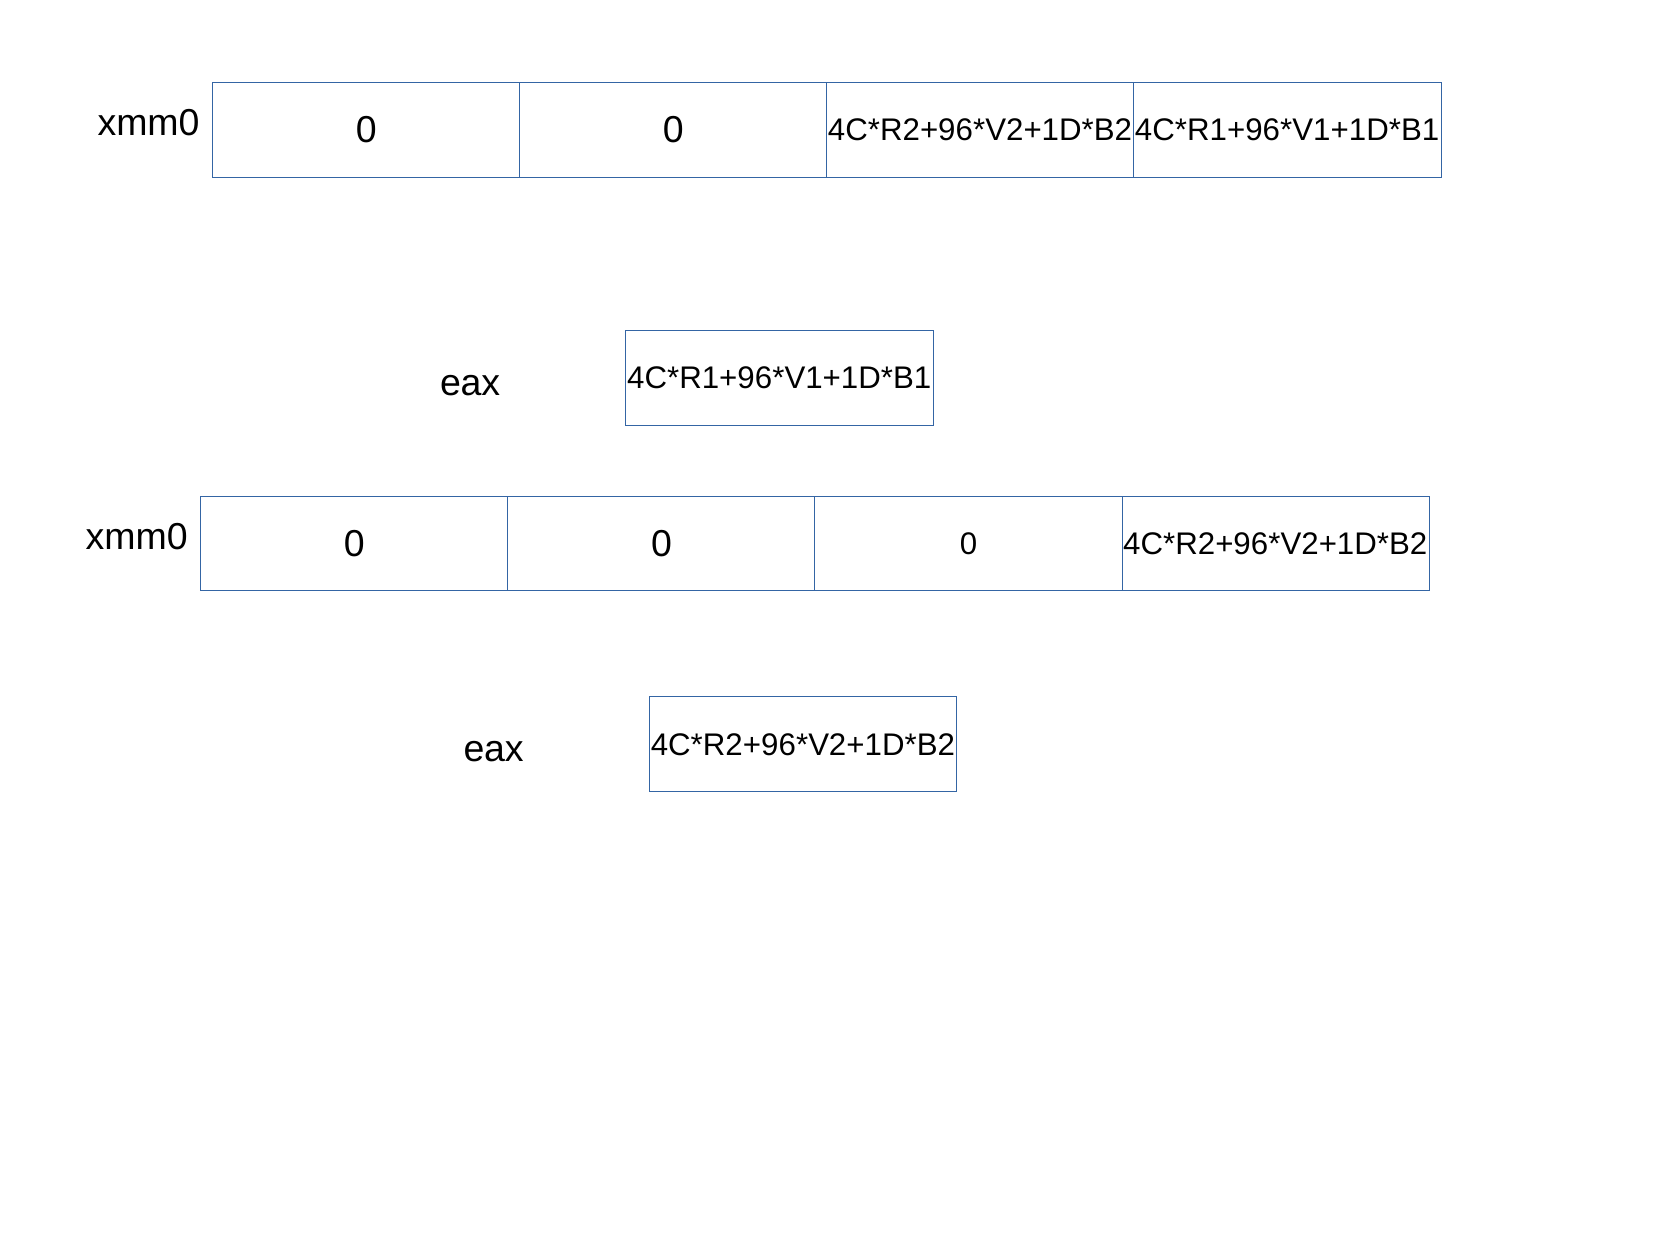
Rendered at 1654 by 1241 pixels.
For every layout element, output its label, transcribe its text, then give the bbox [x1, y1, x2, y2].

text_box eax [448, 720, 539, 778]
text_box xmm0 [70, 507, 203, 565]
text_box 0 [814, 496, 1122, 591]
text_box eax [425, 354, 516, 412]
text_box 0 [200, 496, 507, 591]
text_box 4C*R1+96*V1+1D*B1 [1133, 82, 1442, 178]
text_box 4C*R2+96*V2+1D*B2 [649, 696, 957, 792]
text_box xmm0 [82, 94, 215, 152]
text_box 0 [519, 82, 826, 178]
text_box 4C*R1+96*V1+1D*B1 [625, 330, 934, 426]
text_box 0 [212, 82, 519, 178]
text_box 4C*R2+96*V2+1D*B2 [826, 82, 1133, 178]
text_box 4C*R2+96*V2+1D*B2 [1122, 496, 1430, 591]
text_box 0 [507, 496, 814, 591]
